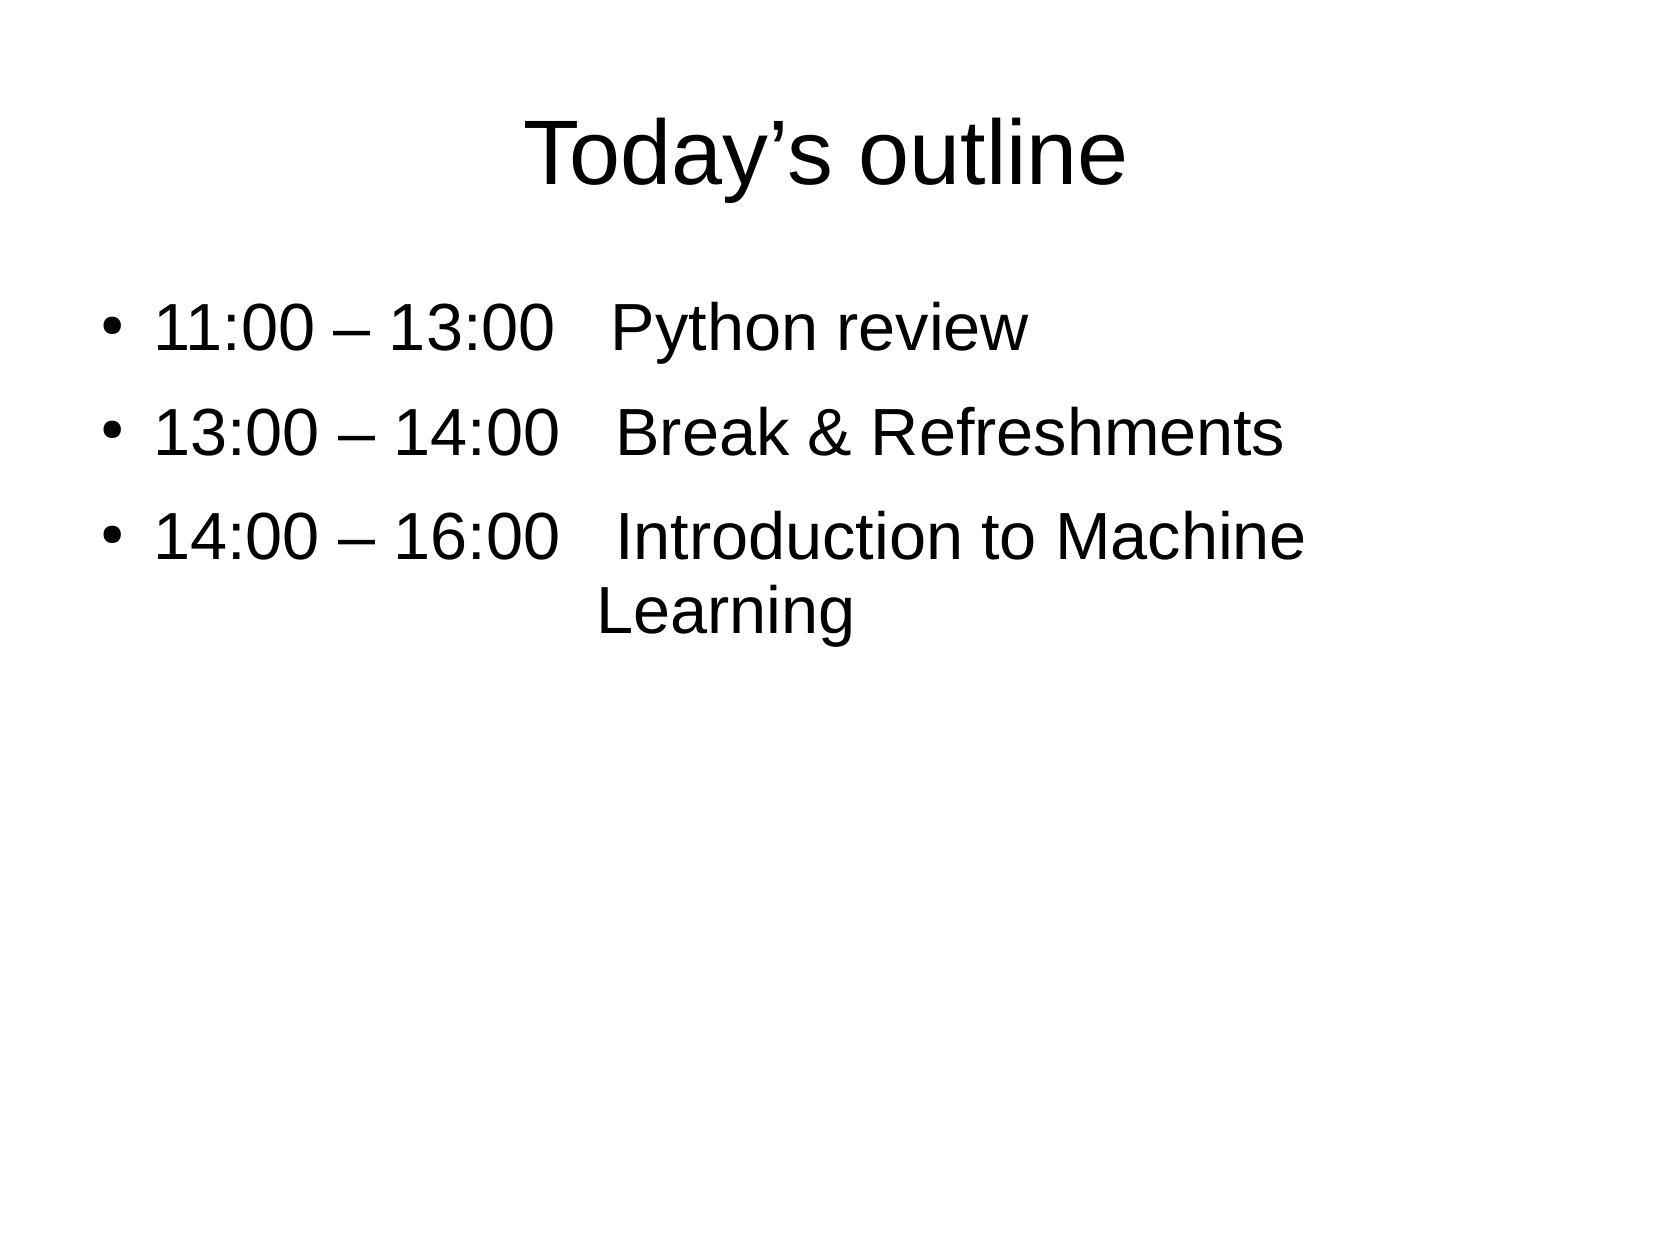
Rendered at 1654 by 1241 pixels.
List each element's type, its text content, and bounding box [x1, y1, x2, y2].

title Today’s outline [82, 49, 1571, 257]
list 11:00 – 13:00 Python review 13:00 – 14:00 Break & Refreshments 14:00 – 16:00 Introduction to Machine Learning [82, 290, 1571, 1010]
